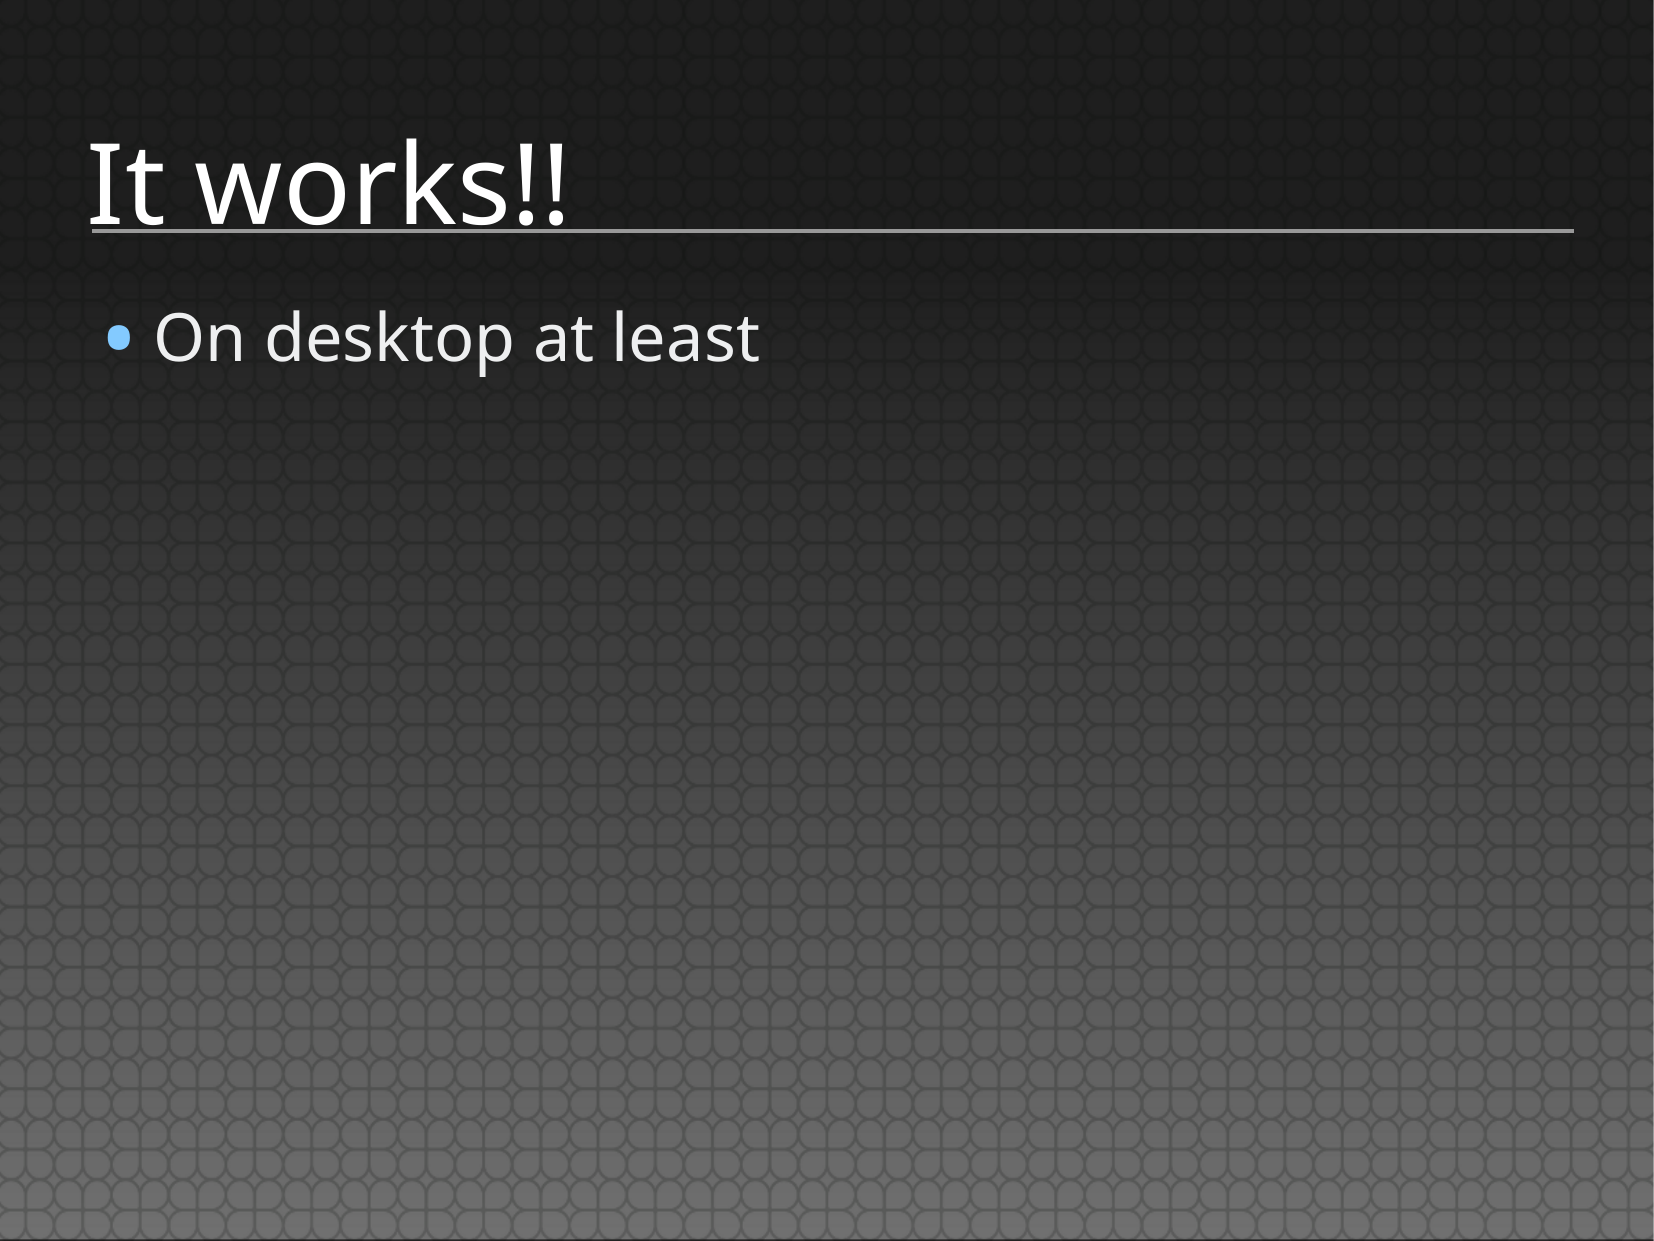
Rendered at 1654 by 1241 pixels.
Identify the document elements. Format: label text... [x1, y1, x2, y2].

list On desktop at least [82, 290, 1571, 1010]
picture [0, 0, 1654, 1241]
title It works!! [86, 112, 1576, 249]
